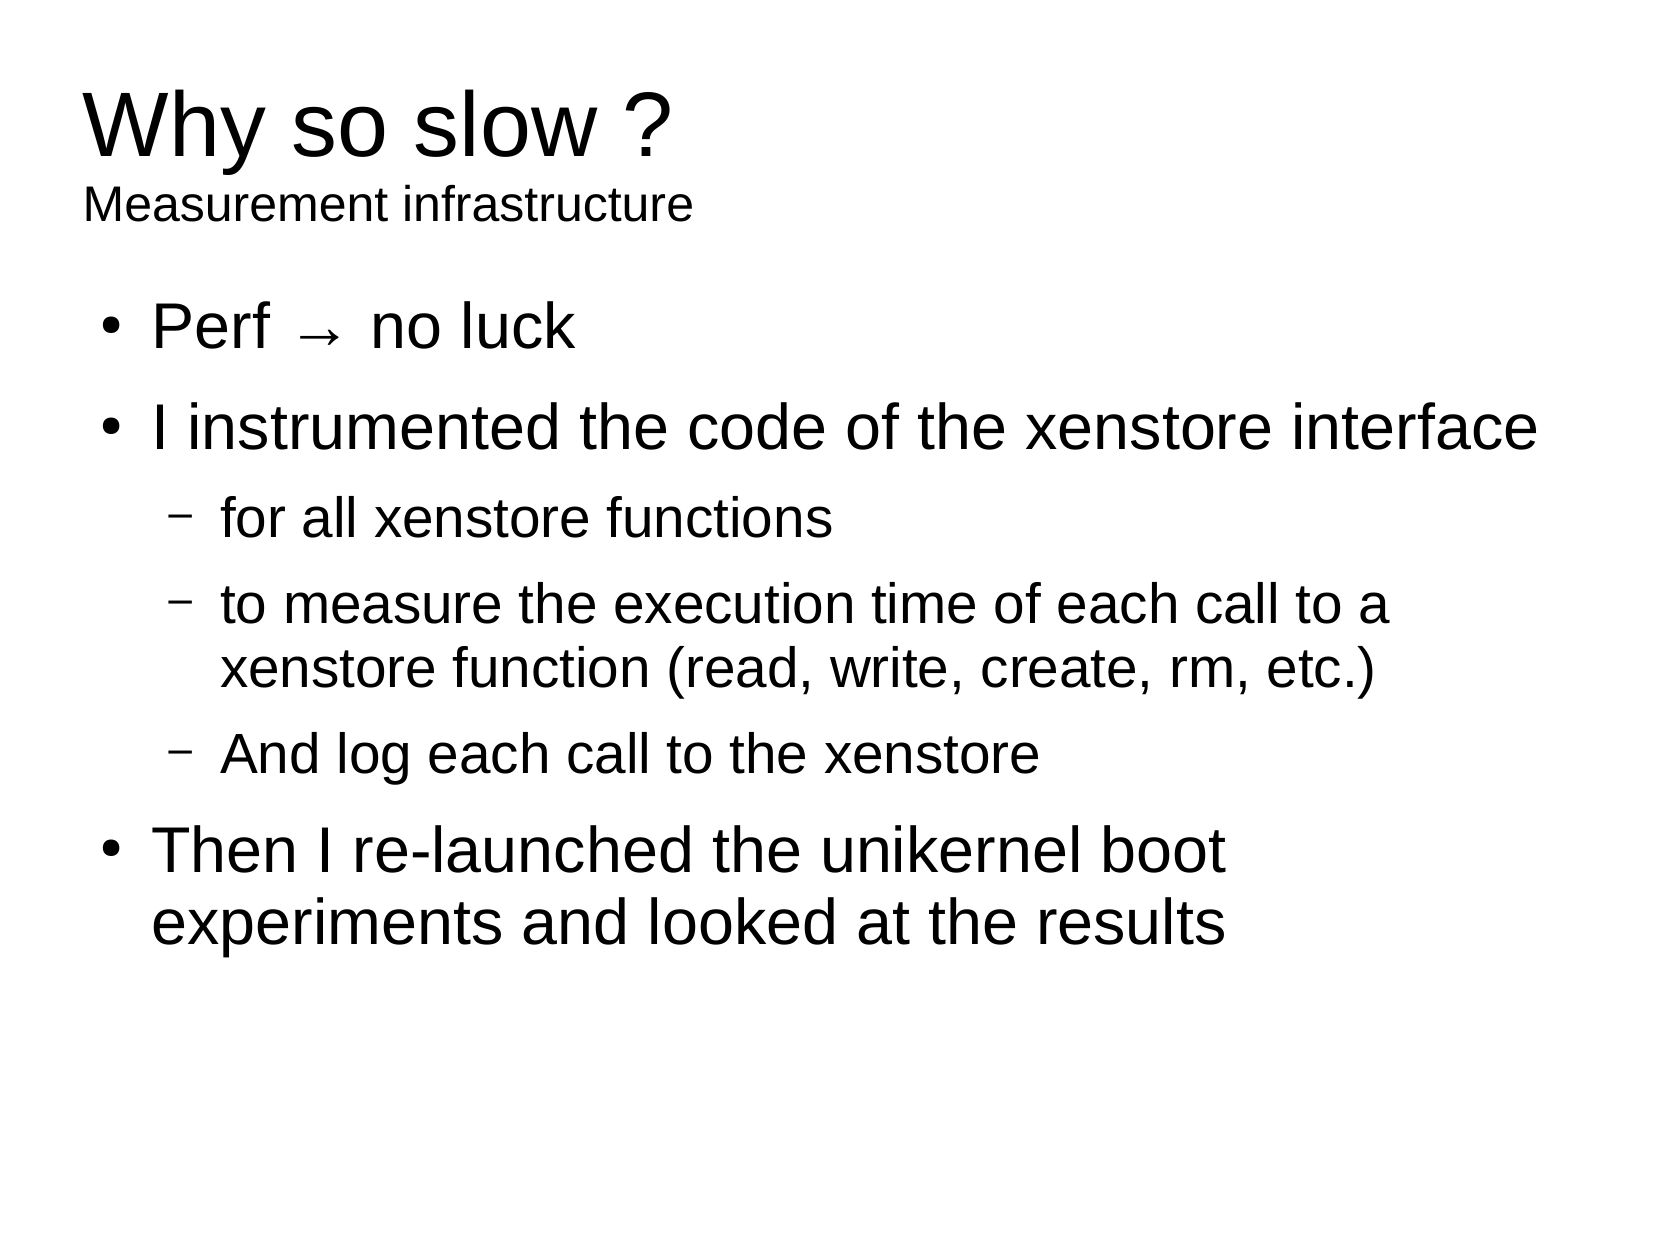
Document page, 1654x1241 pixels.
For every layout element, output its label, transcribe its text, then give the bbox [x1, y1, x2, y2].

title Why so slow ? Measurement infrastructure [82, 49, 1571, 257]
list Perf → no luck I instrumented the code of the xenstore interface for all xenstore functions to measure the execution time of each call to a xenstore function (read, write, create, rm, etc.) And log each call to the xenstore Then I re-launched the unikernel boot experiments and looked at the results [82, 290, 1571, 1010]
